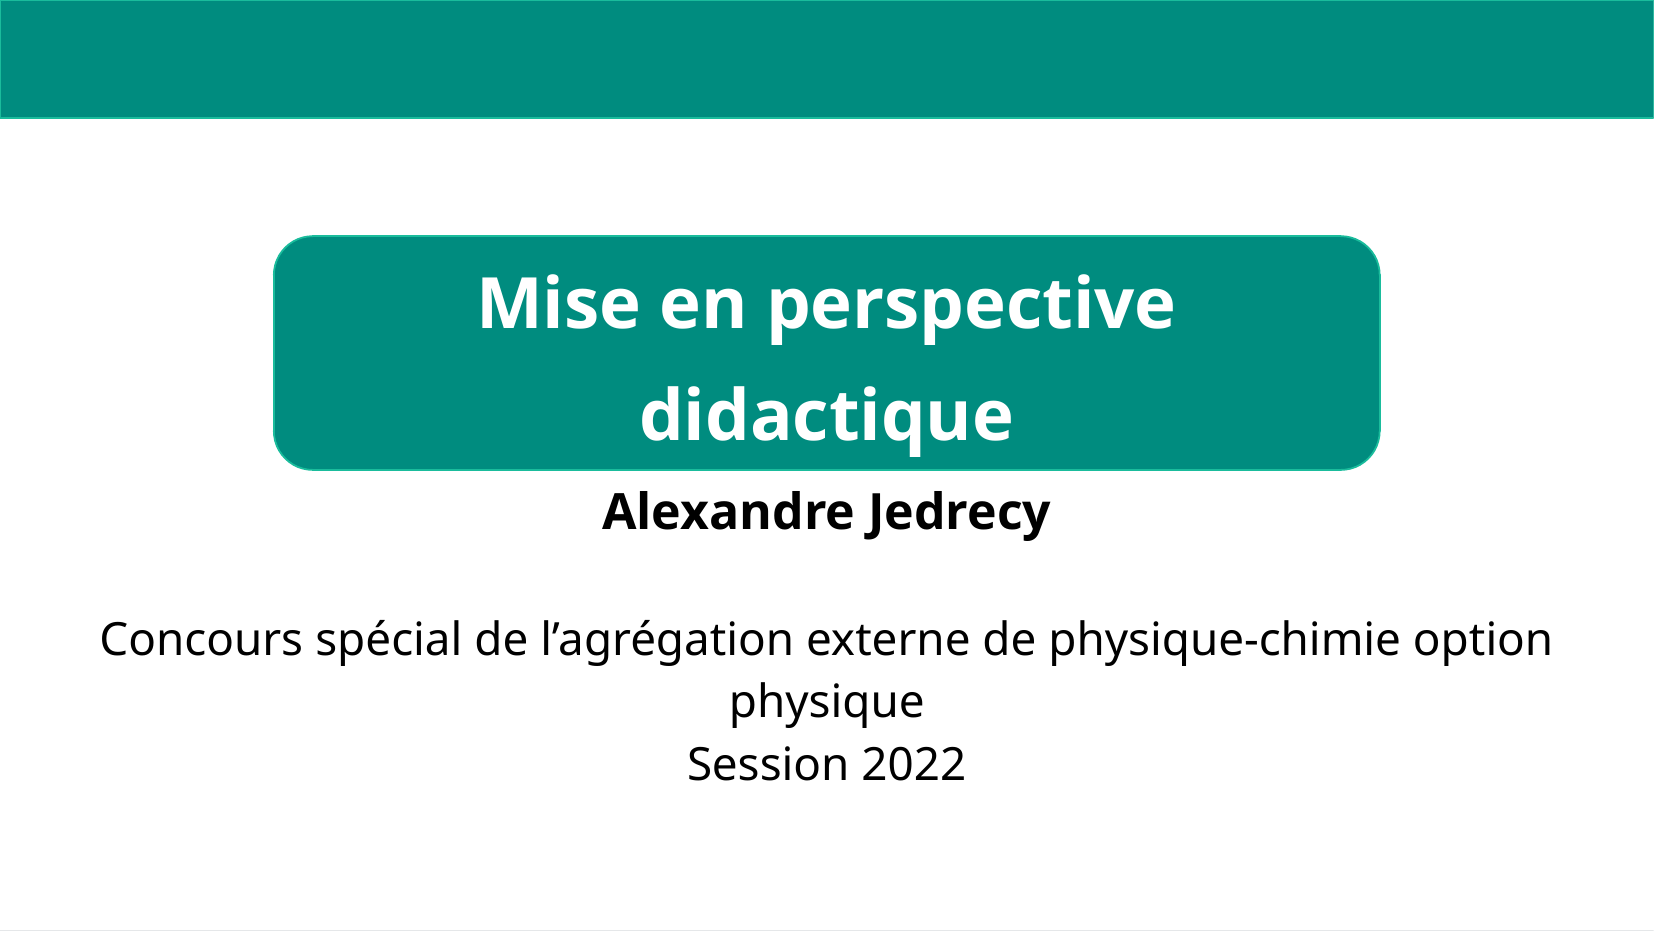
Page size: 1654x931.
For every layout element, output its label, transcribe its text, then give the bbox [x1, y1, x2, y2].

text_box [273, 253, 1380, 470]
title Mise en perspective didactique d’un projet de recherche [284, 238, 1369, 443]
subtitle Alexandre Jedrecy Concours spécial de l’agrégation externe de physique-chimie option physique Session 2022 [59, 501, 1595, 768]
